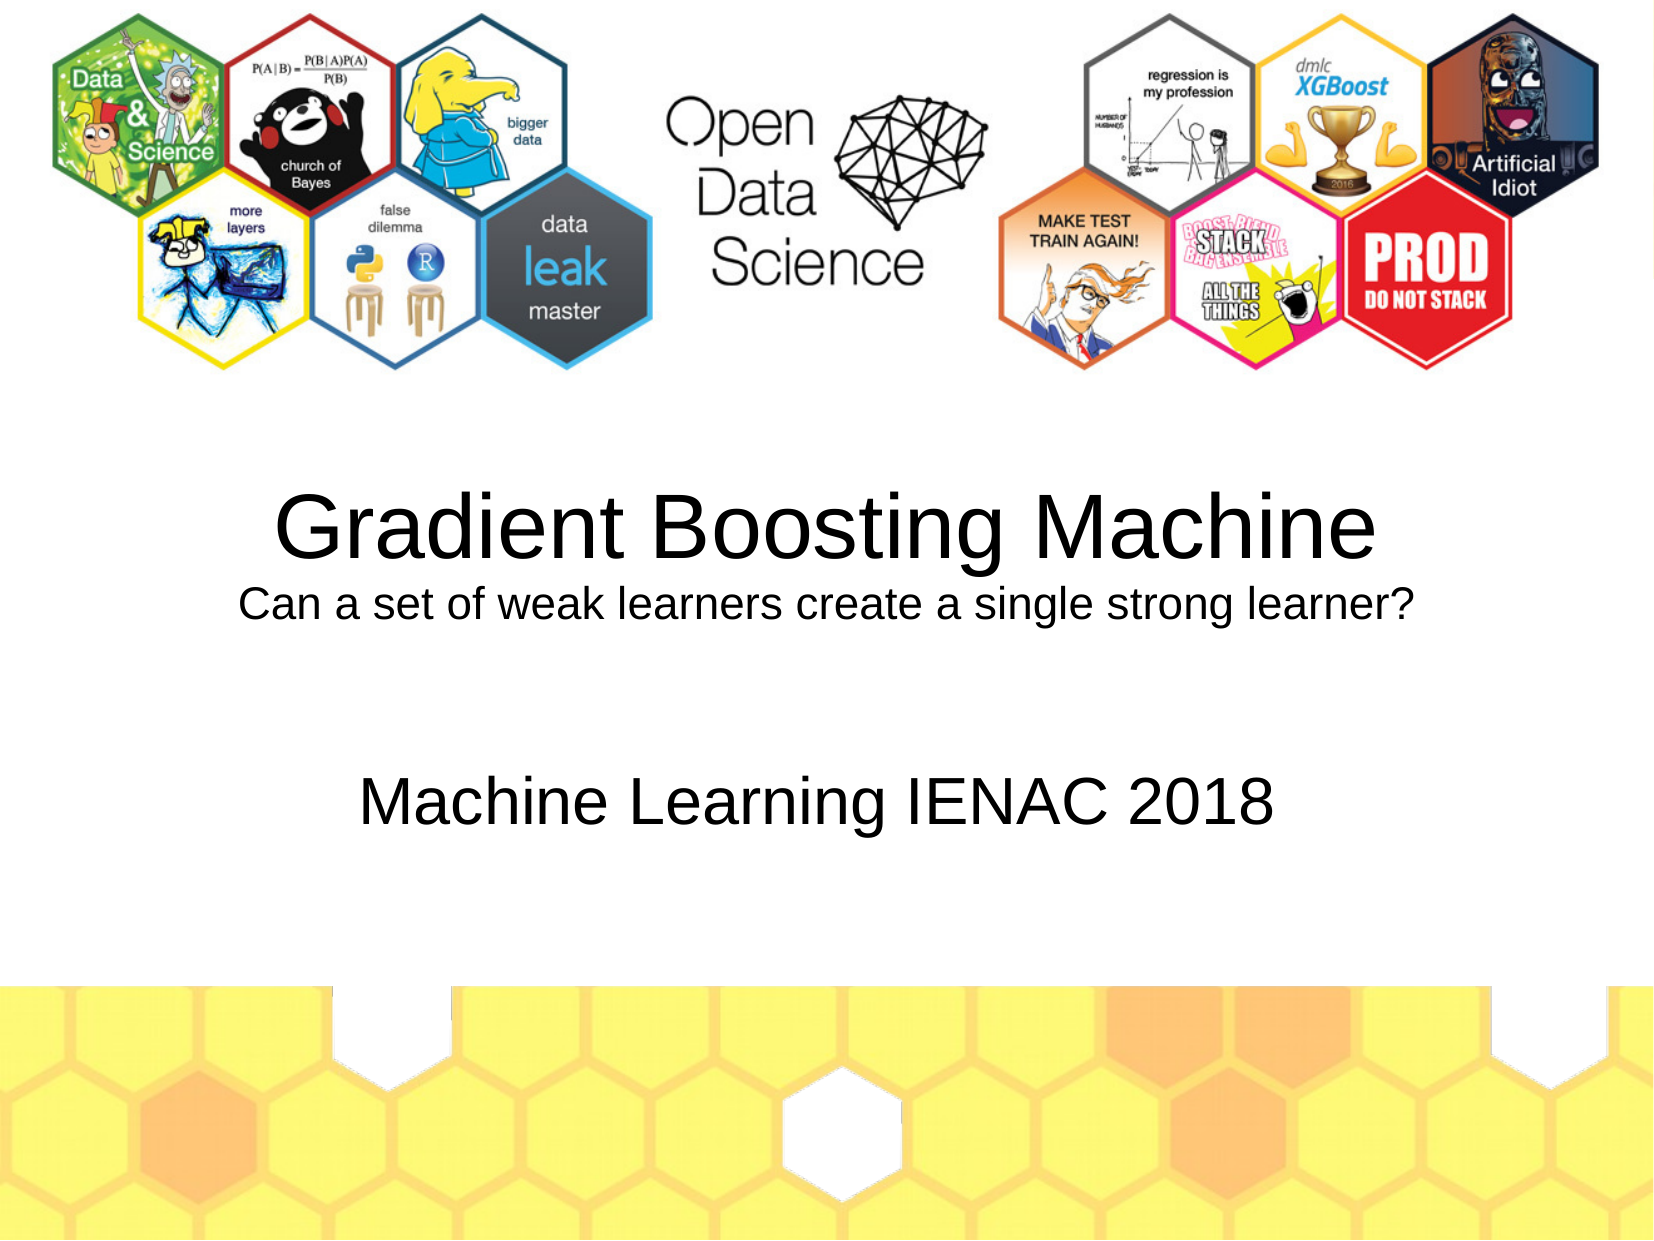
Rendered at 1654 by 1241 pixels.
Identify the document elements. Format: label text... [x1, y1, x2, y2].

picture [0, 0, 1654, 390]
picture [0, 986, 1654, 1240]
title Gradient Boosting Machine Can a set of weak learners create a single strong learner? [82, 418, 1571, 686]
subtitle Machine Learning IENAC 2018 [82, 744, 1571, 934]
